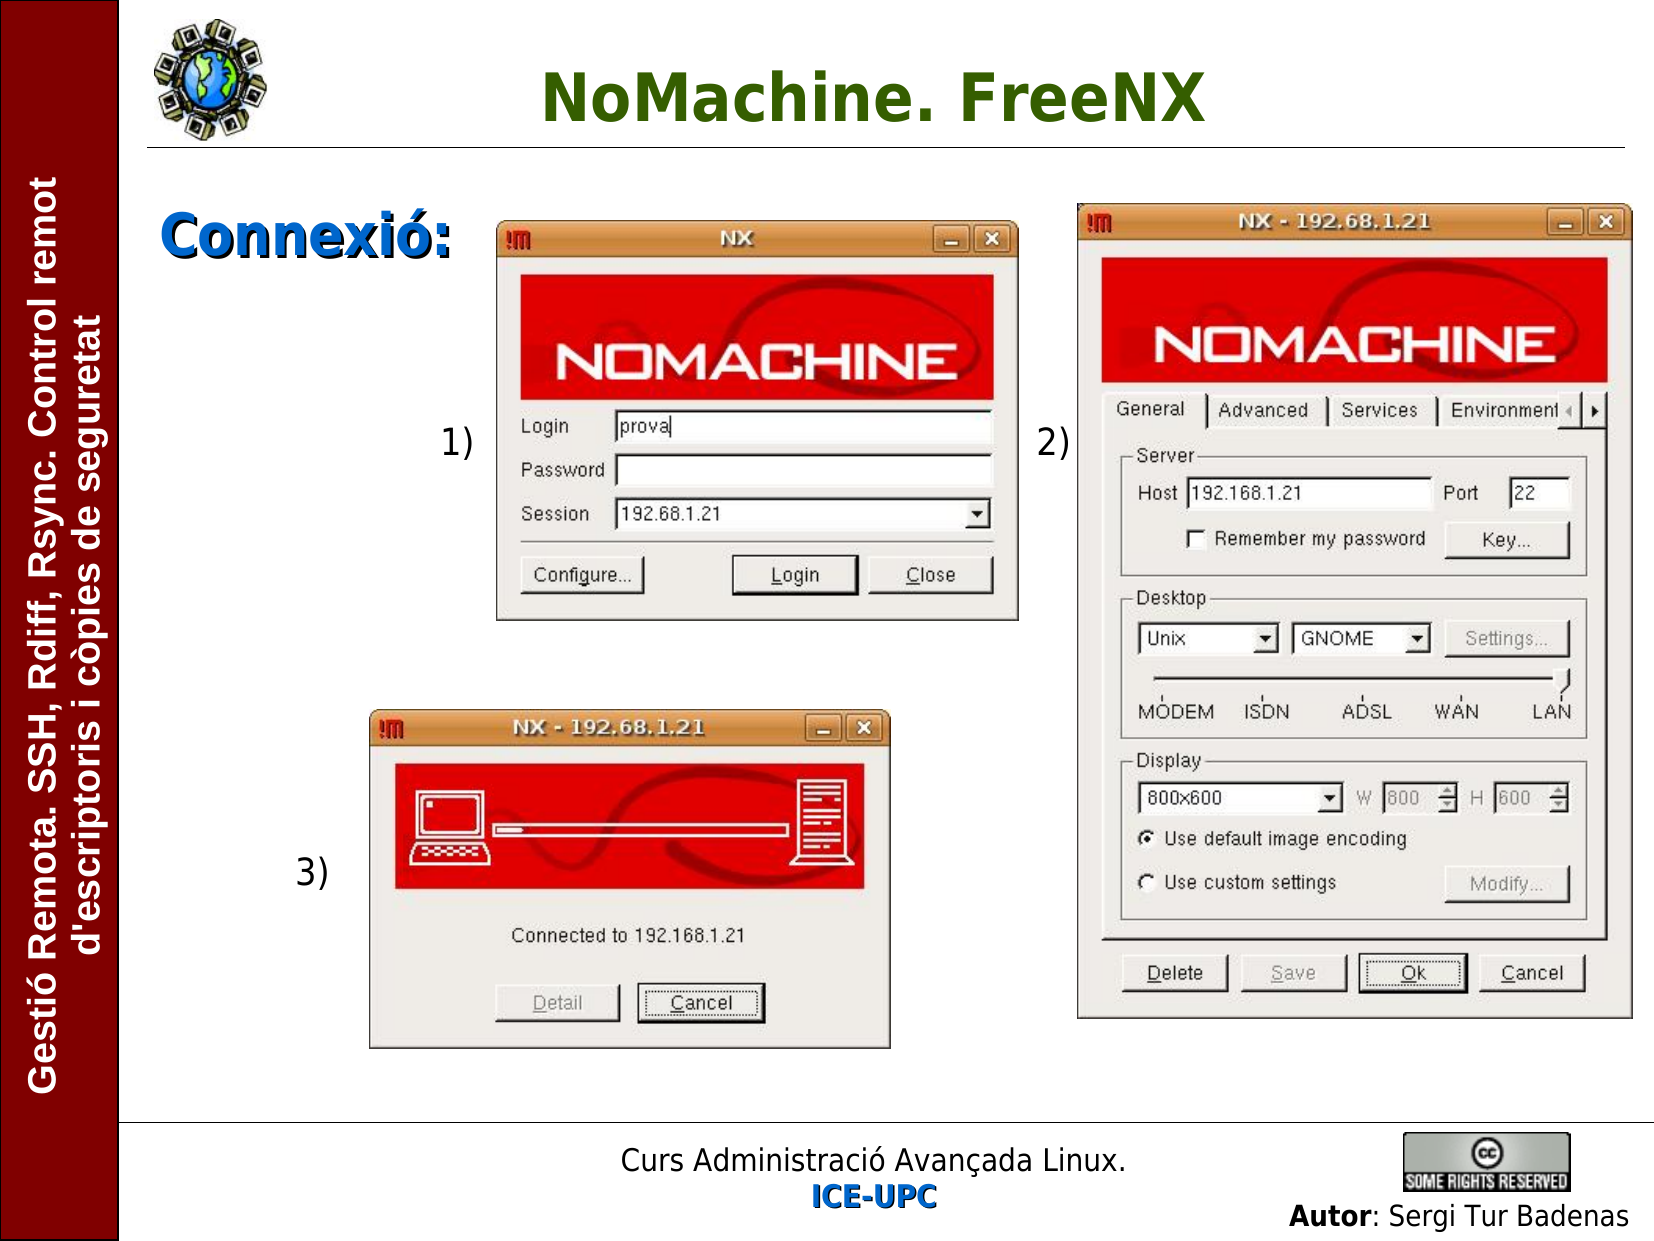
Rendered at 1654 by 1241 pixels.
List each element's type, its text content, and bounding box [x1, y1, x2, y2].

text_box 2) [1021, 413, 1096, 472]
text_box 3) [280, 843, 355, 903]
title NoMachine. FreeNX [129, 49, 1619, 148]
picture [496, 220, 1019, 621]
picture [154, 19, 268, 49]
text_box 1) [425, 413, 500, 472]
picture [1077, 203, 1633, 1019]
picture [369, 709, 891, 1049]
picture [1403, 1132, 1571, 1192]
list Connexió: [141, 201, 1630, 1052]
